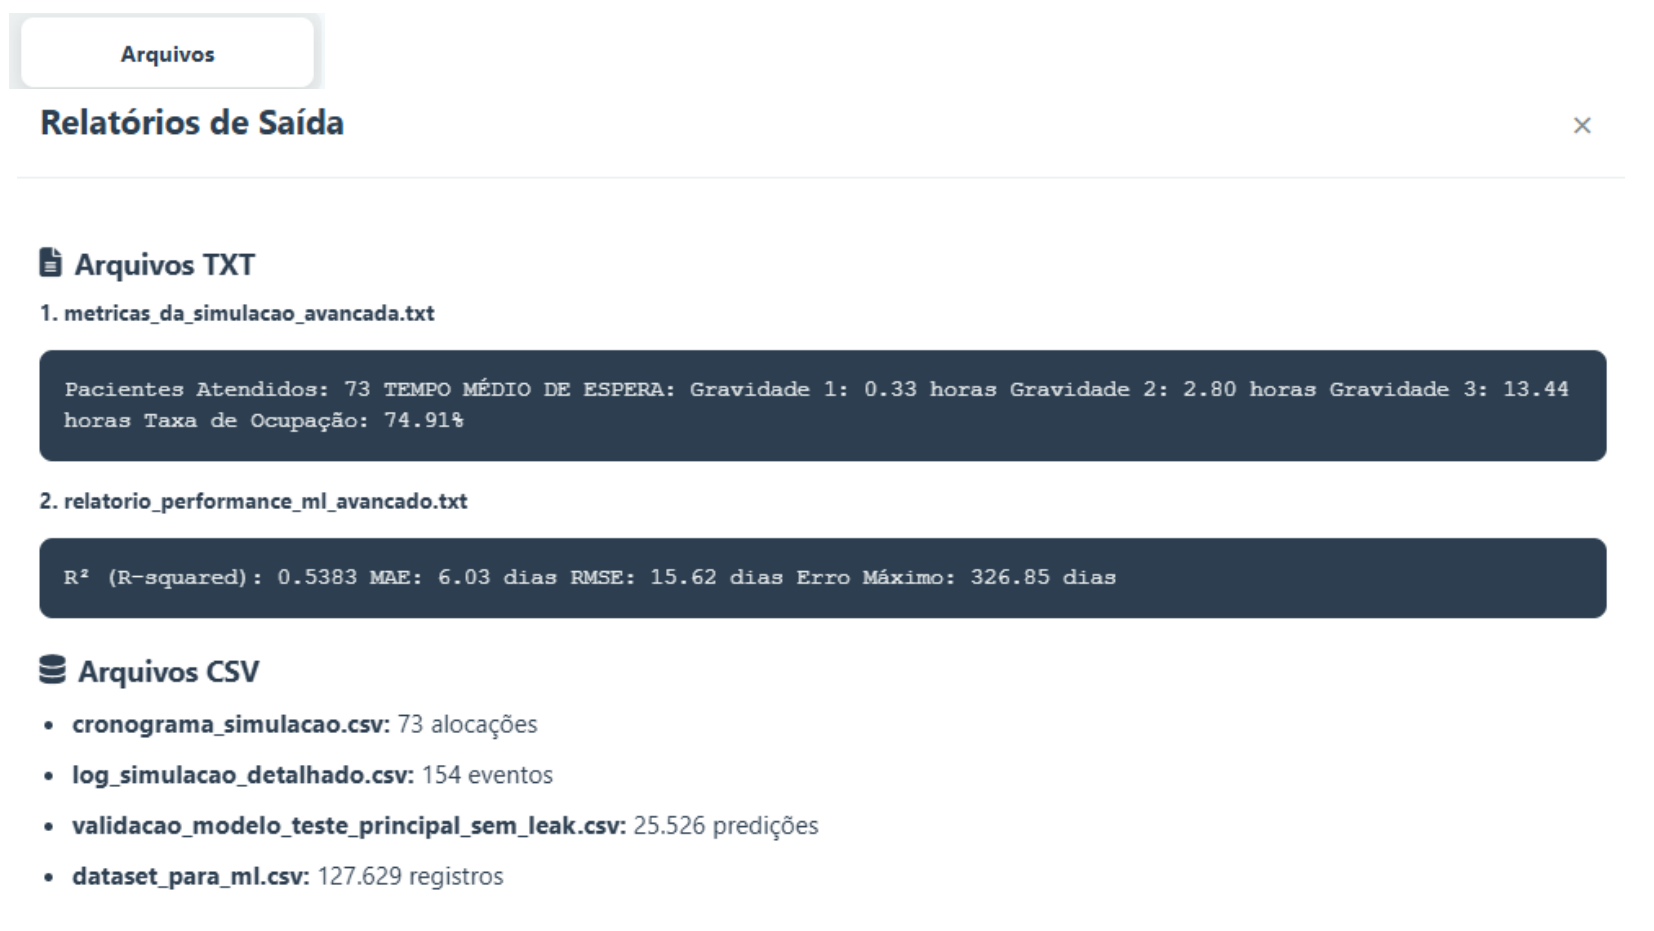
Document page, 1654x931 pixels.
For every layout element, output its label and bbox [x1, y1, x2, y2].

picture [17, 102, 1625, 916]
picture [9, 13, 325, 89]
